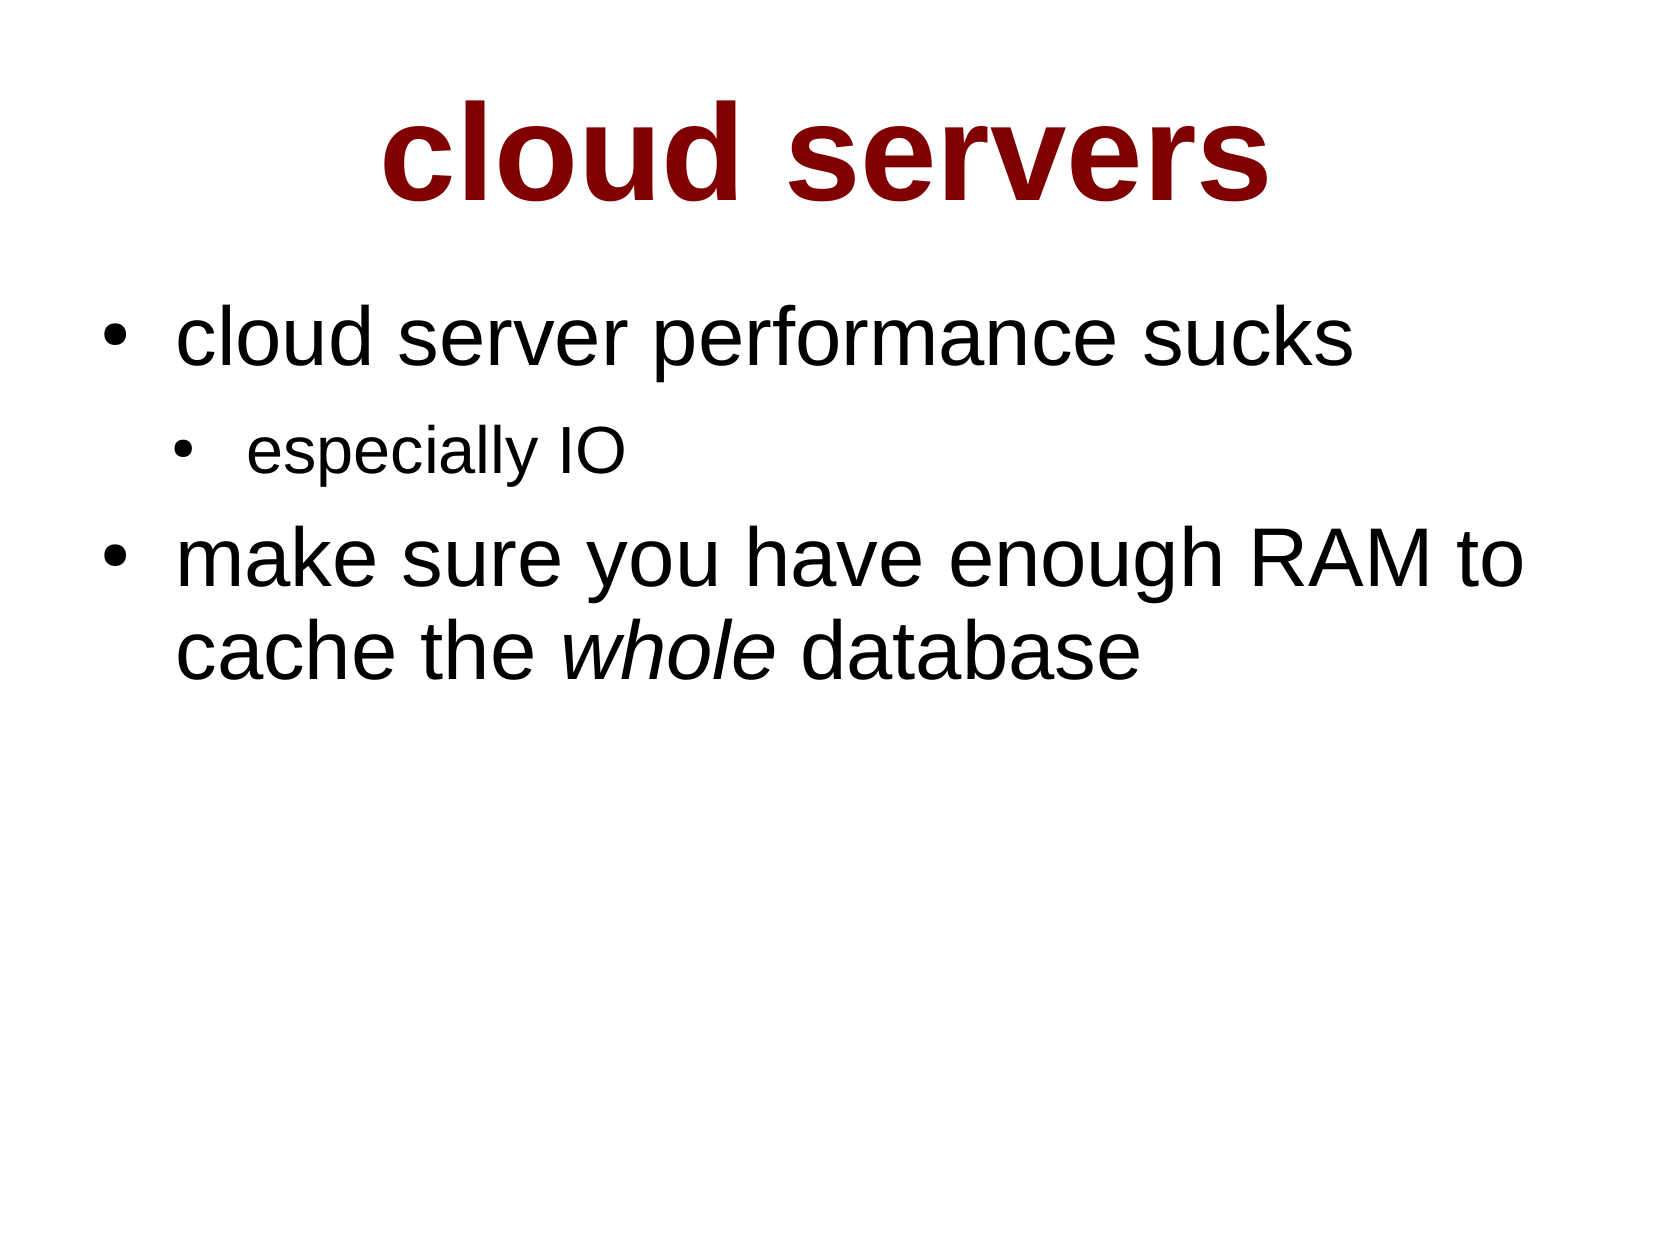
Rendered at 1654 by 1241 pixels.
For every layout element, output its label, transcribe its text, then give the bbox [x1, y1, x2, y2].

title cloud servers [82, 49, 1571, 257]
list cloud server performance sucks especially IO make sure you have enough RAM to cache the whole database [82, 290, 1571, 1094]
